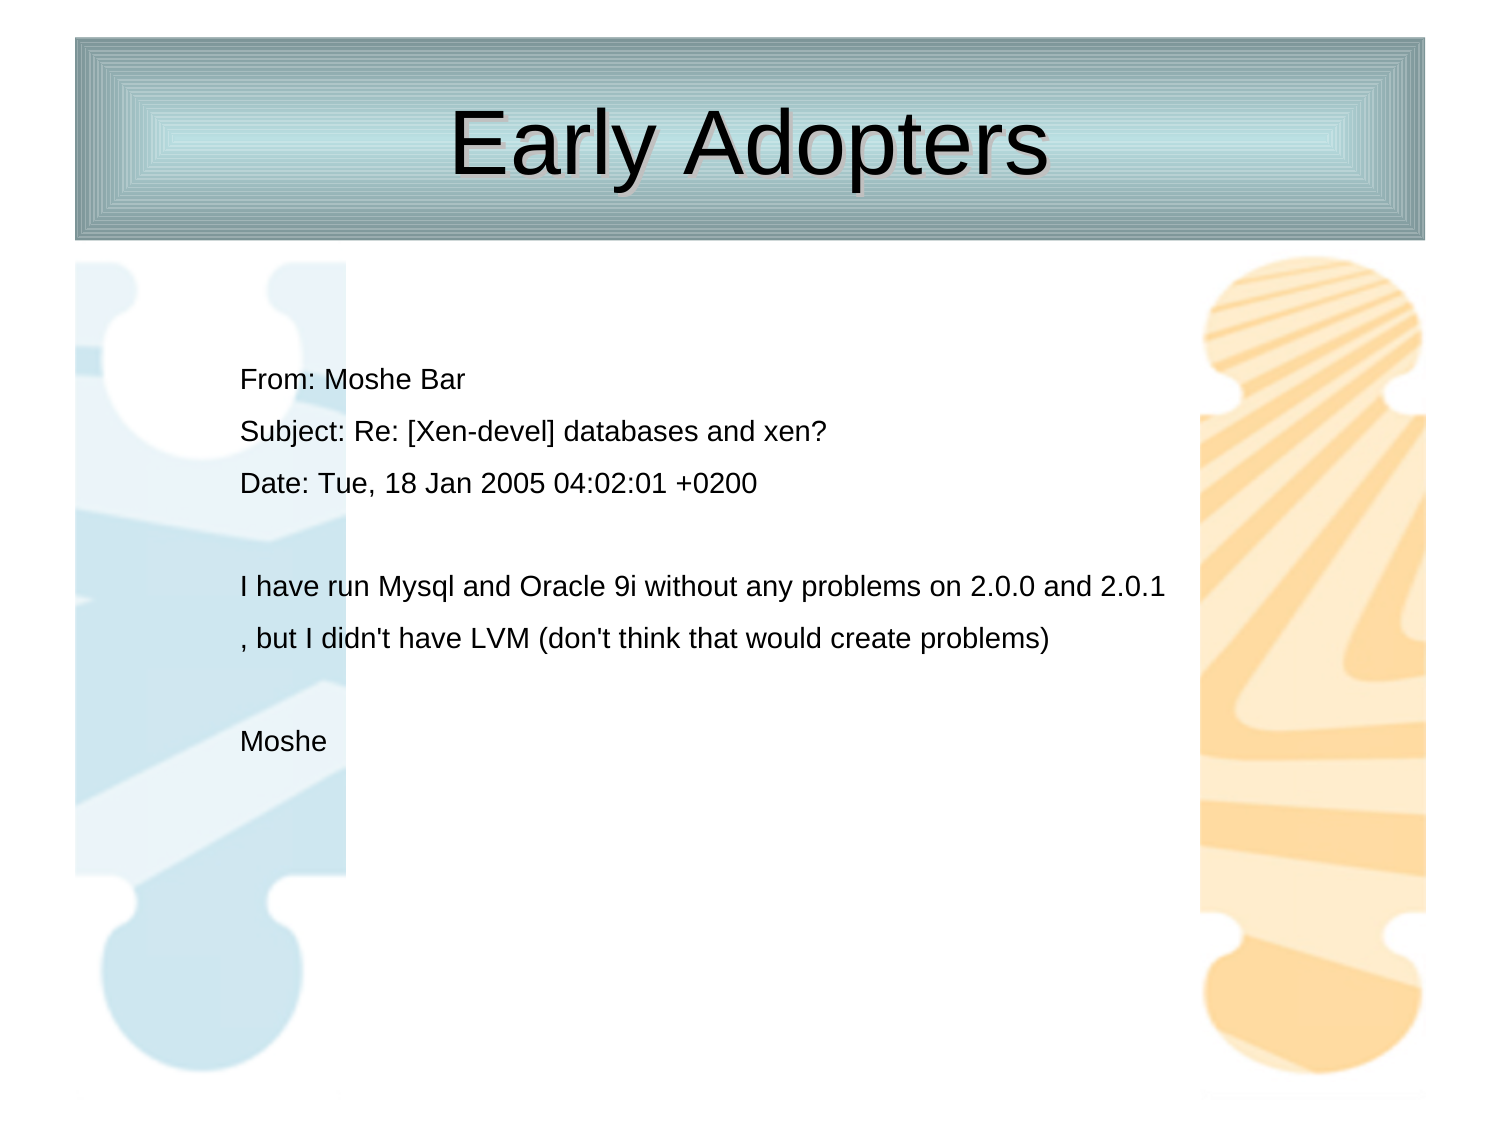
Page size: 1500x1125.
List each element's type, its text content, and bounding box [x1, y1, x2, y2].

picture [75, 241, 346, 1100]
list From: Moshe Bar Subject: Re: [Xen-devel] databases and xen? Date: Tue, 18 Jan 2005 04:02:01 +0200 I have run Mysql and Oracle 9i without any problems on 2.0.0 and 2.0.1 , but I didn't have LVM (don't think that would create problems) Moshe [225, 304, 1476, 1125]
title Early Adopters [75, 37, 1426, 241]
picture [1200, 241, 1426, 304]
